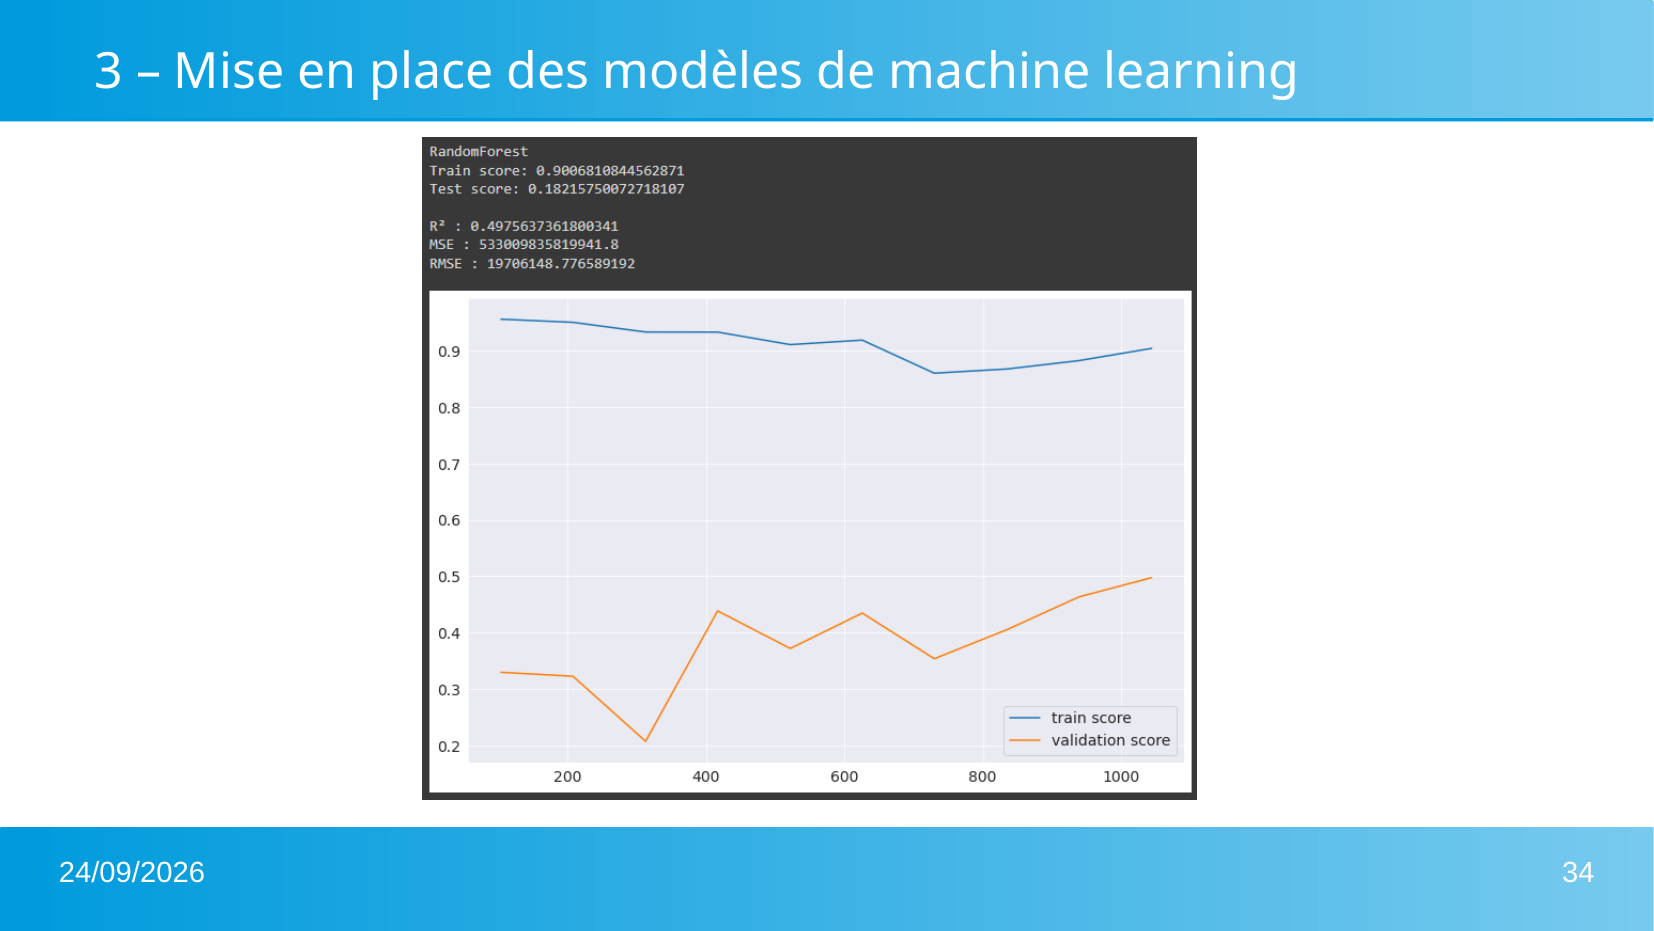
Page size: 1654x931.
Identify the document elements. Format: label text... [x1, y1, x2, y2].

title 3 – Mise en place des modèles de machine learning [59, 29, 1595, 108]
picture [422, 137, 1197, 801]
